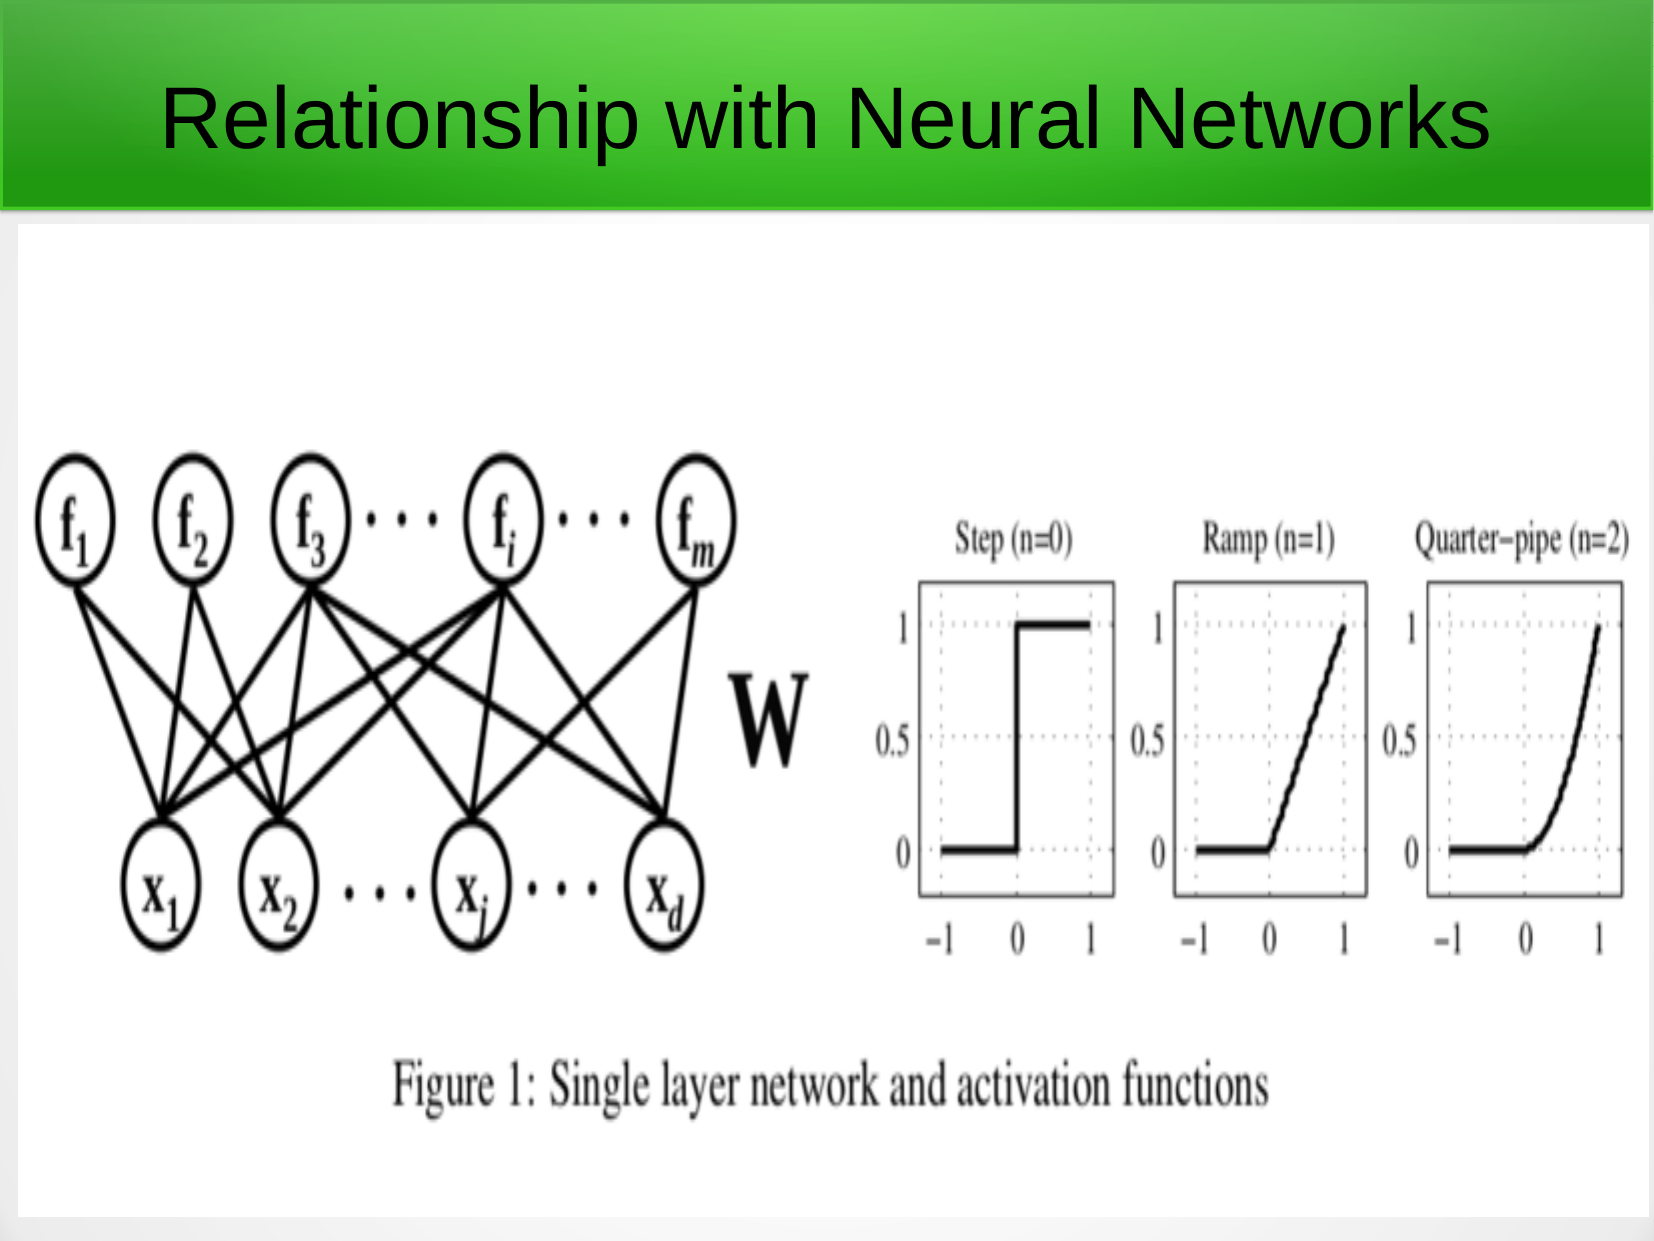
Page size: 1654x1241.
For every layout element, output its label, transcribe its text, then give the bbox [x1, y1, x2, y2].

title Relationship with Neural Networks [82, 47, 1571, 189]
picture [18, 224, 1649, 1217]
